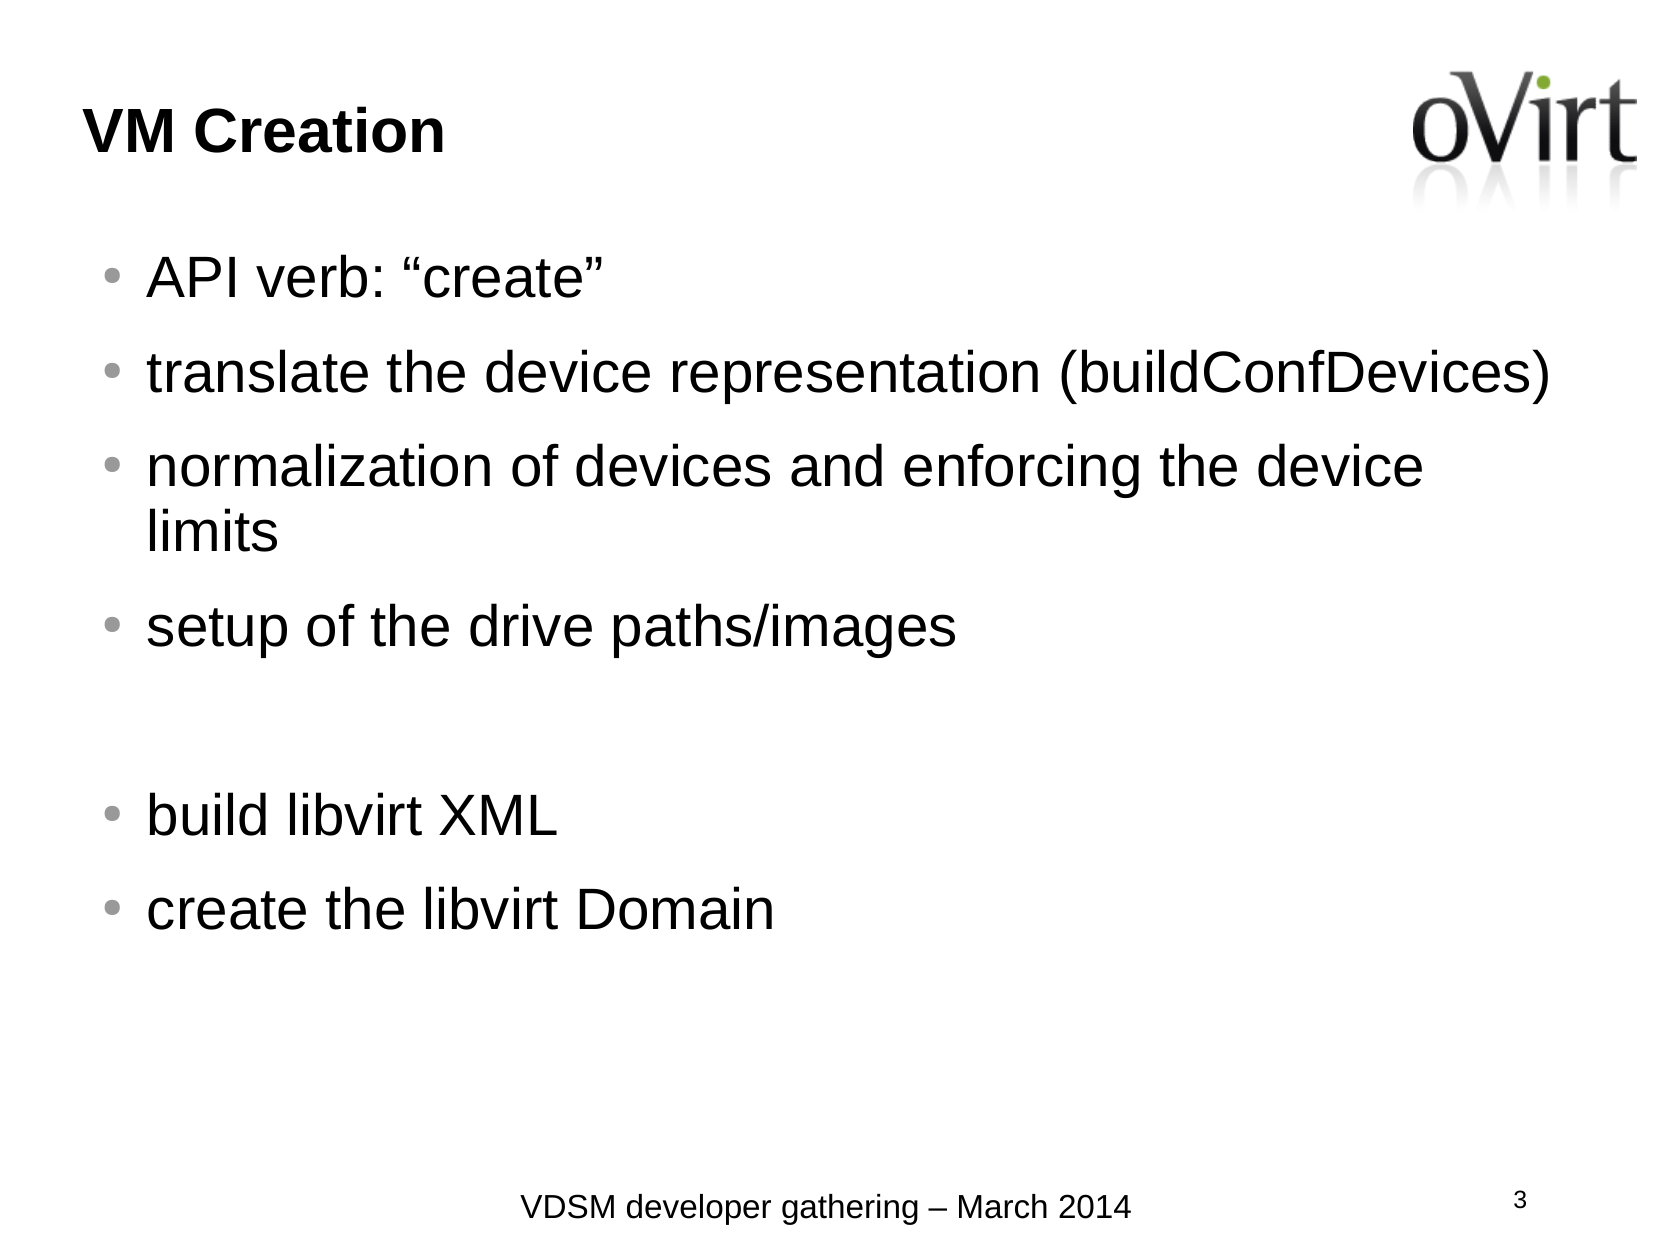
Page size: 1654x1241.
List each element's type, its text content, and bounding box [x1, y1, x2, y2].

picture [1413, 63, 1637, 212]
title VM Creation [82, 37, 1303, 226]
list API verb: “create” translate the device representation (buildConfDevices) normalization of devices and enforcing the device limits setup of the drive paths/images build libvirt XML create the libvirt Domain [86, 244, 1576, 1039]
